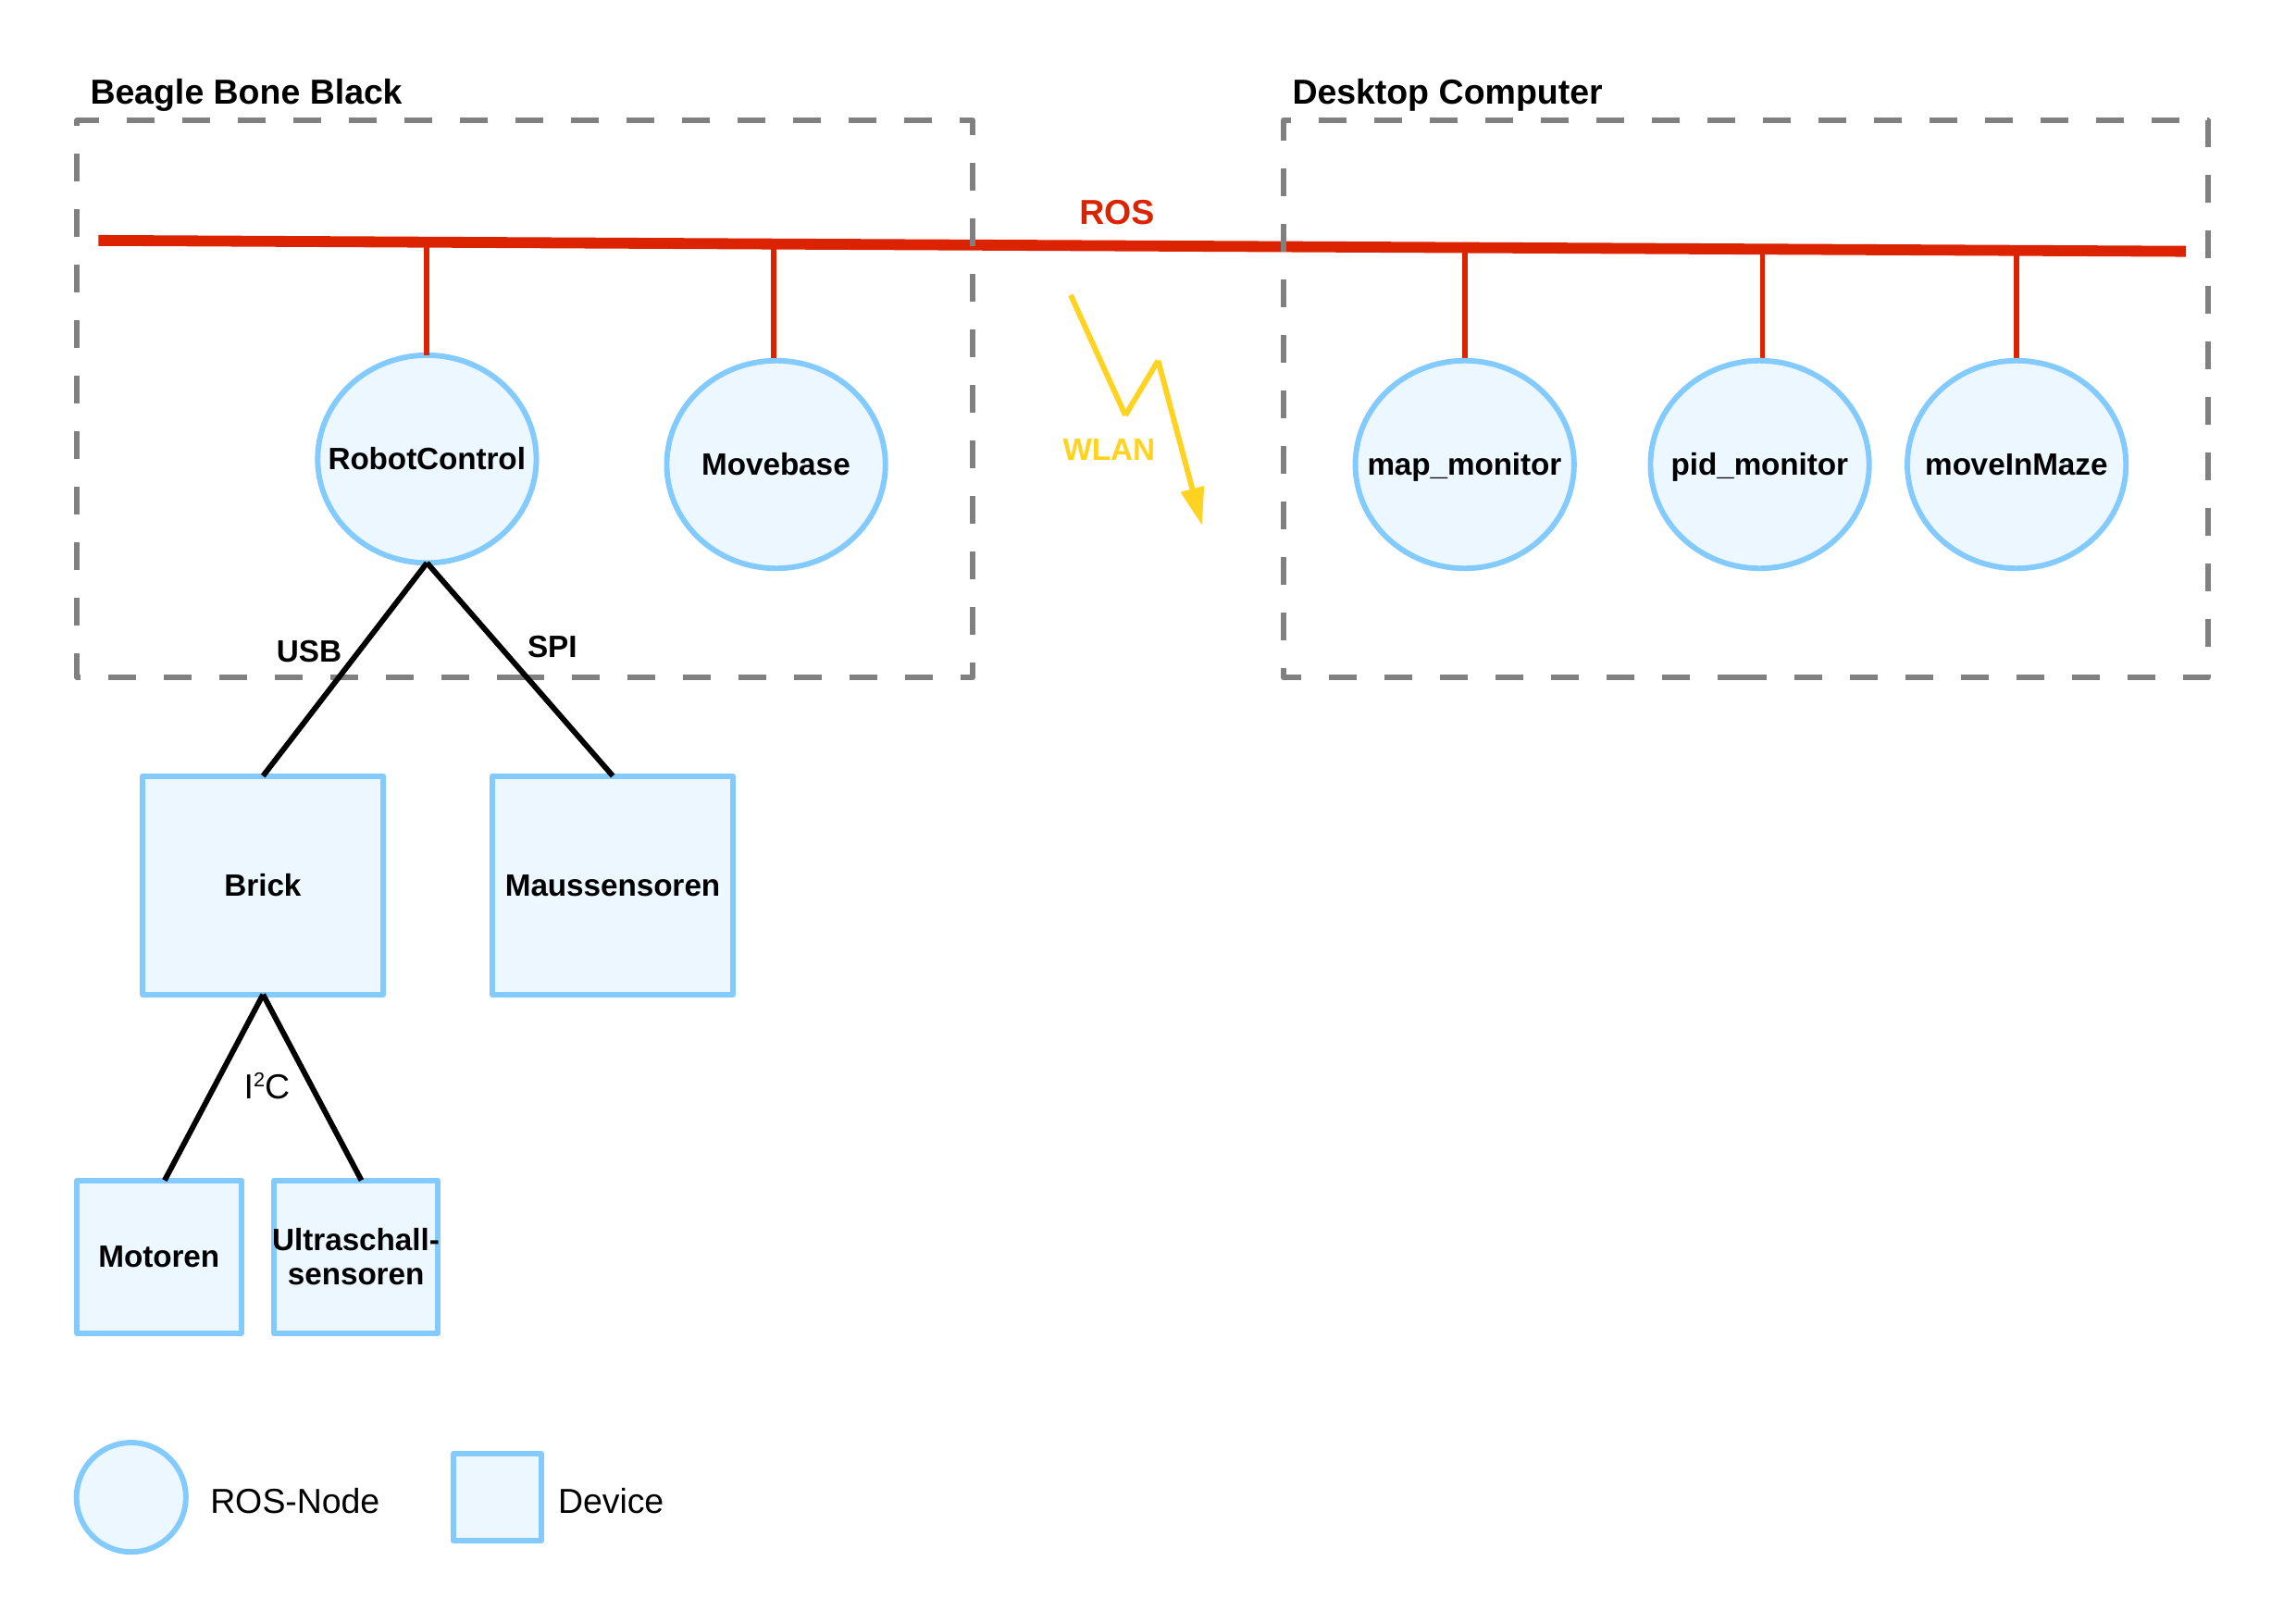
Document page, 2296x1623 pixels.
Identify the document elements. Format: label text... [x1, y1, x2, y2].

text_box Maussensoren [492, 775, 734, 995]
text_box Brick [143, 775, 384, 995]
text_box pid_monitor [1650, 360, 1869, 569]
text_box Beagle Bone Black [76, 65, 439, 118]
text_box Desktop Computer [1278, 65, 1623, 118]
text_box map_monitor [1355, 360, 1574, 569]
text_box I2C [230, 1059, 304, 1114]
text_box WLAN [1049, 426, 1171, 475]
text_box ROS [1065, 185, 1170, 239]
text_box ROS-Node [196, 1475, 396, 1529]
text_box [453, 1453, 541, 1542]
text_box Ultraschall- sensoren [274, 1180, 439, 1333]
text_box Device [544, 1475, 679, 1529]
text_box Motoren [77, 1180, 242, 1333]
text_box moveInMaze [1907, 360, 2127, 569]
text_box USB [263, 627, 357, 678]
text_box Movebase [666, 360, 886, 569]
text_box SPI [514, 623, 592, 672]
text_box [76, 1443, 186, 1553]
text_box RobotControl [317, 354, 537, 564]
